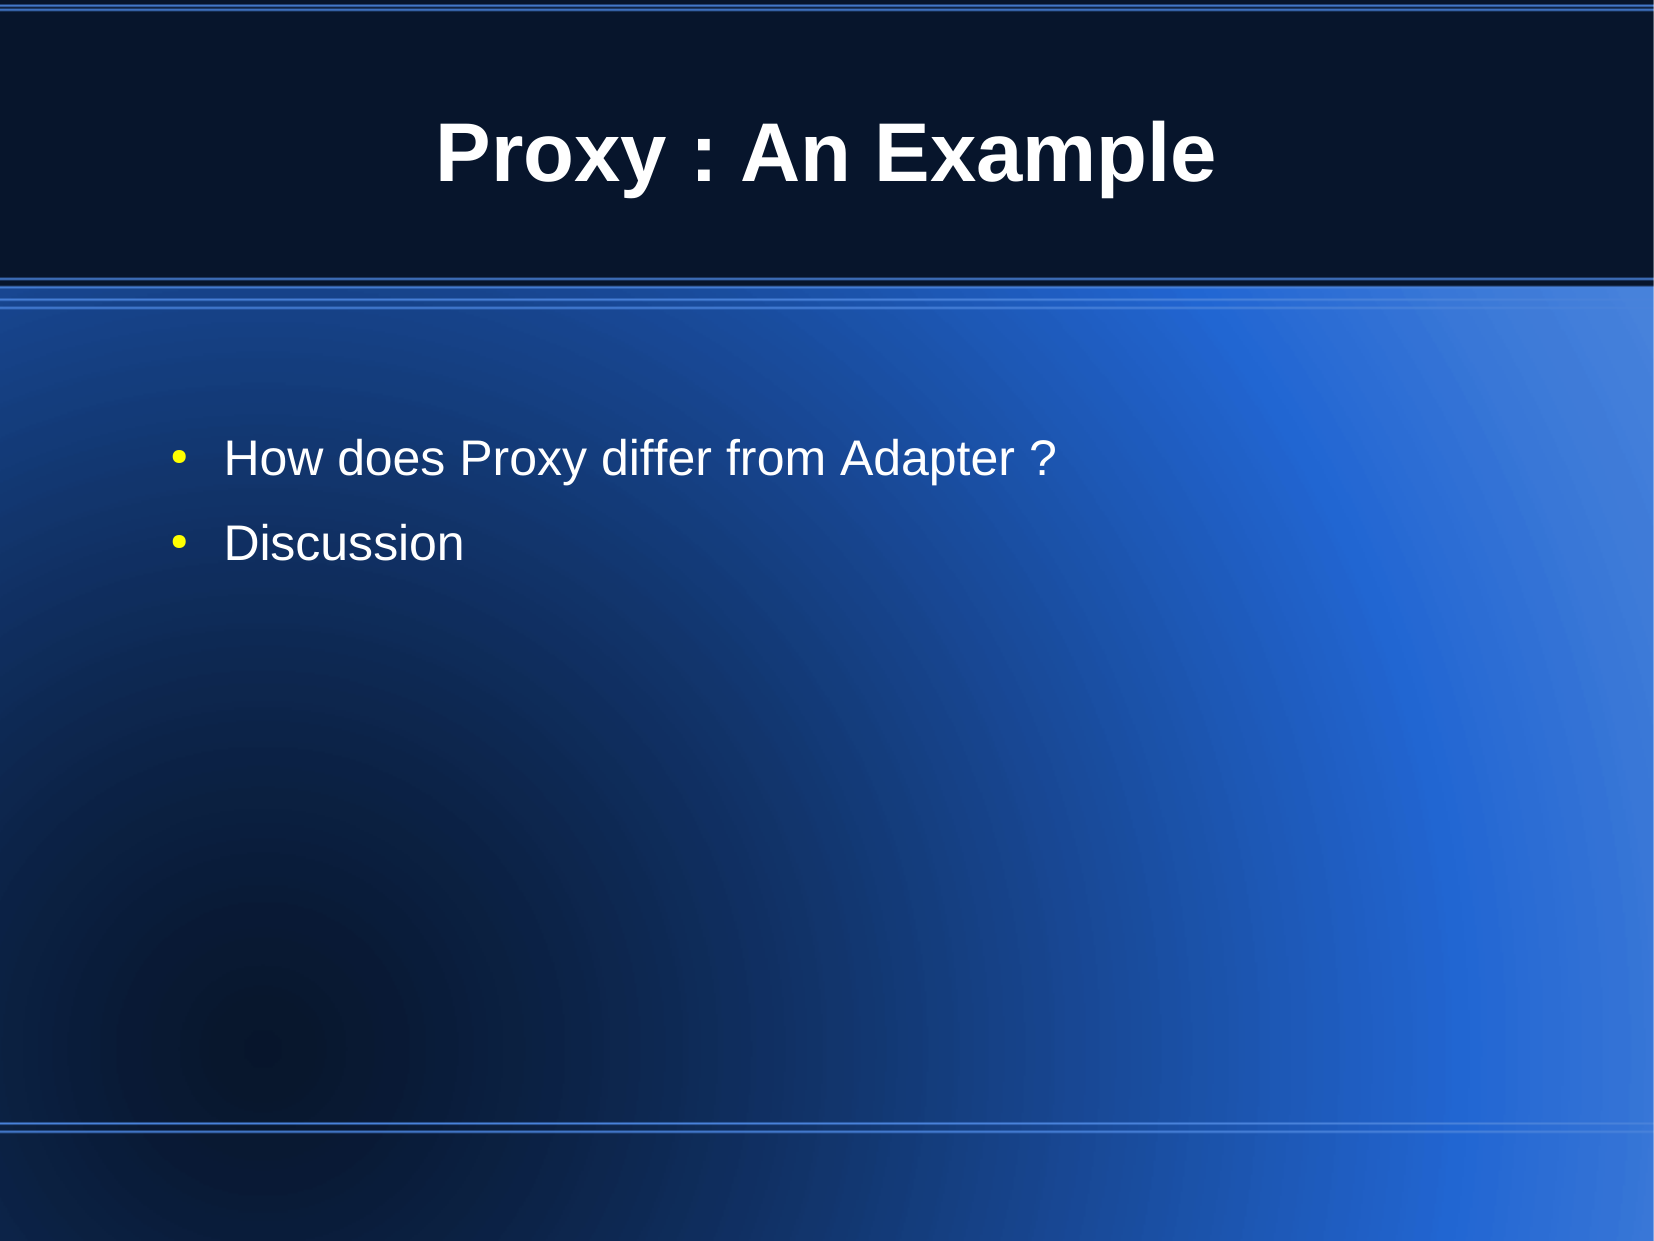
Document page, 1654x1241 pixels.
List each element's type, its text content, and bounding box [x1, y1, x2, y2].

picture [0, 0, 1654, 1241]
list How does Proxy differ from Adapter ? Discussion [152, 344, 1534, 1127]
title Proxy : An Example [82, 49, 1571, 257]
